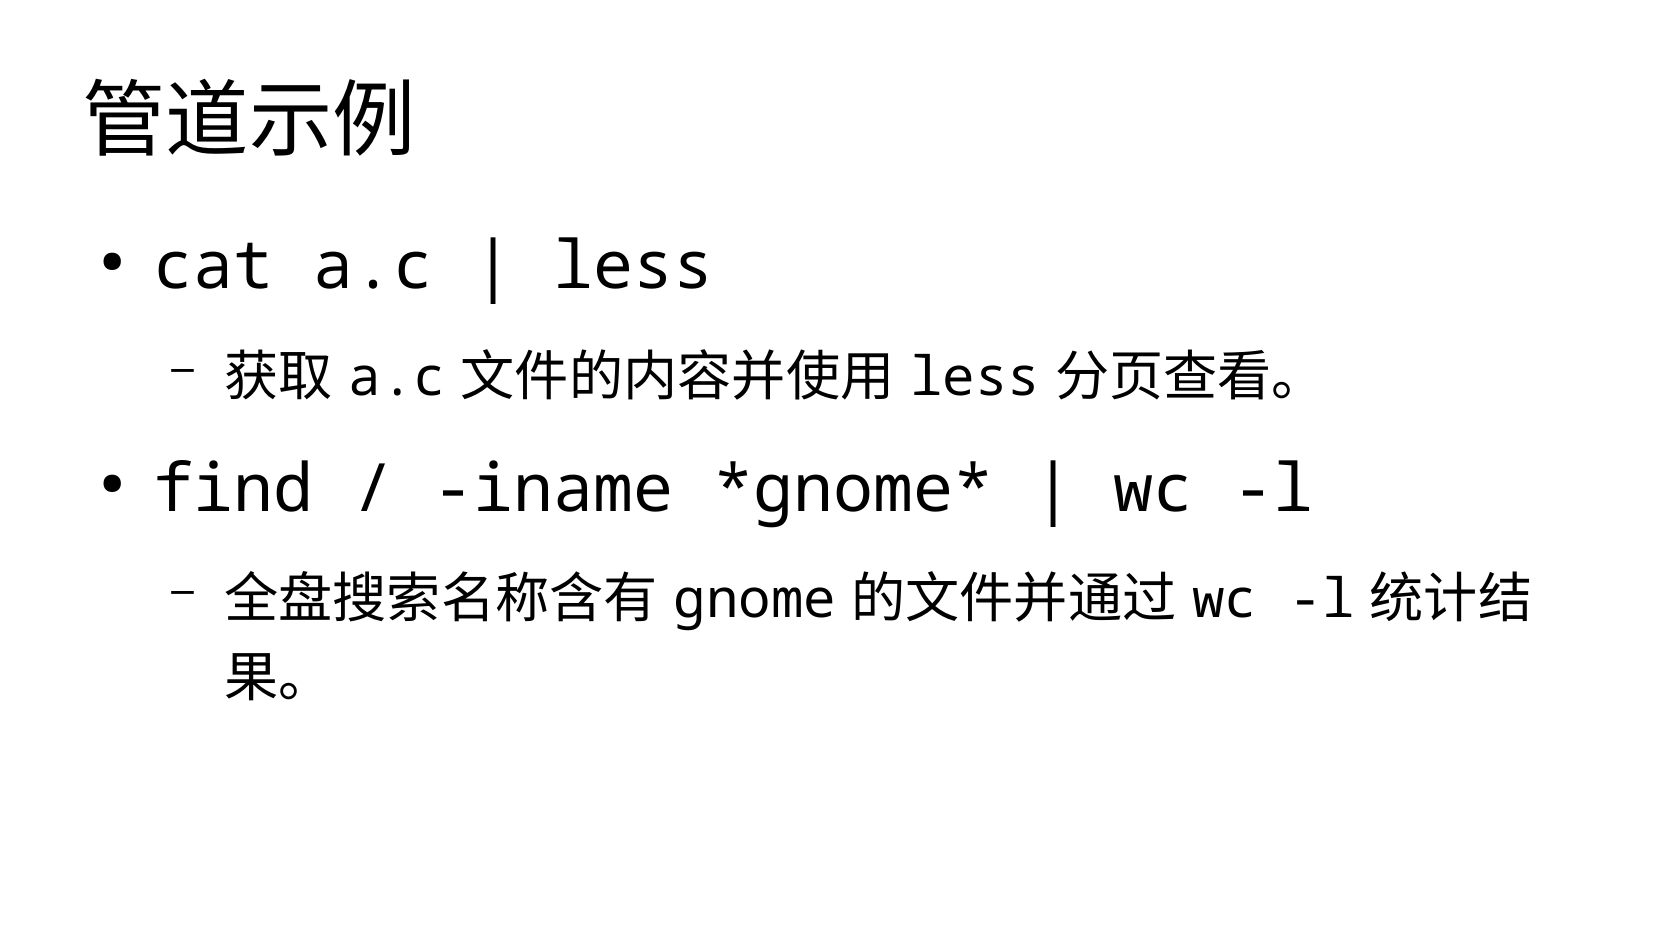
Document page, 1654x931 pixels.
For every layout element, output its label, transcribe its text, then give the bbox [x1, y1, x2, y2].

list cat a.c | less 获取a.c文件的内容并使用less分页查看。 find / -iname *gnome* | wc -l 全盘搜索名称含有gnome的文件并通过wc -l统计结果。 [82, 217, 1571, 758]
title 管道示例 [82, 37, 1571, 189]
